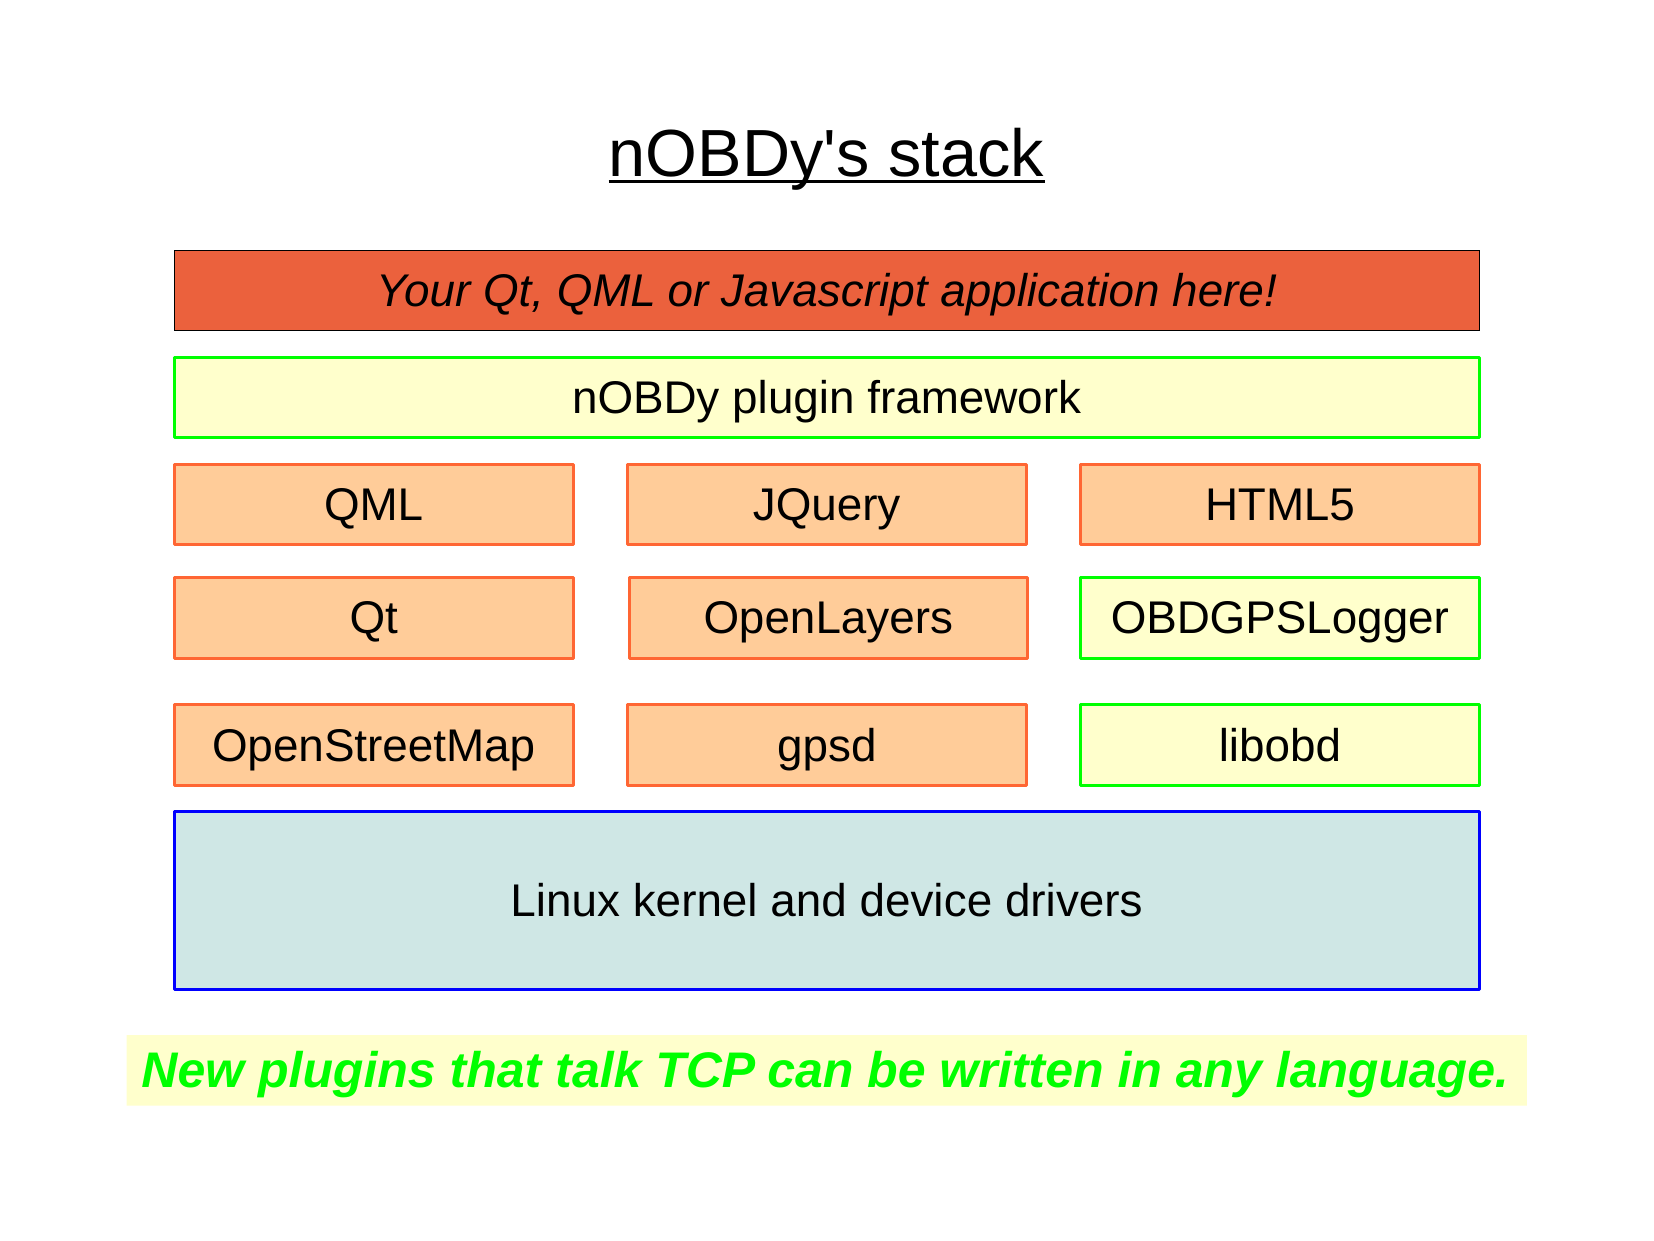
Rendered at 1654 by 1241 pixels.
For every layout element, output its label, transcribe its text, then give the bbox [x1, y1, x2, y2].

text_box Your Qt, QML or Javascript application here! [174, 250, 1480, 331]
text_box JQuery [627, 464, 1027, 545]
text_box OpenStreetMap [174, 704, 574, 786]
text_box libobd [1080, 704, 1480, 786]
text_box Qt [174, 577, 574, 659]
text_box OBDGPSLogger [1080, 577, 1480, 659]
text_box gpsd [627, 704, 1027, 786]
text_box HTML5 [1080, 464, 1480, 545]
text_box Linux kernel and device drivers [174, 811, 1480, 990]
text_box nOBDy plugin framework [174, 357, 1480, 438]
text_box QML [174, 464, 574, 545]
title nOBDy's stack [82, 49, 1571, 257]
text_box New plugins that talk TCP can be written in any language. [126, 1035, 1527, 1106]
text_box OpenLayers [629, 577, 1028, 659]
